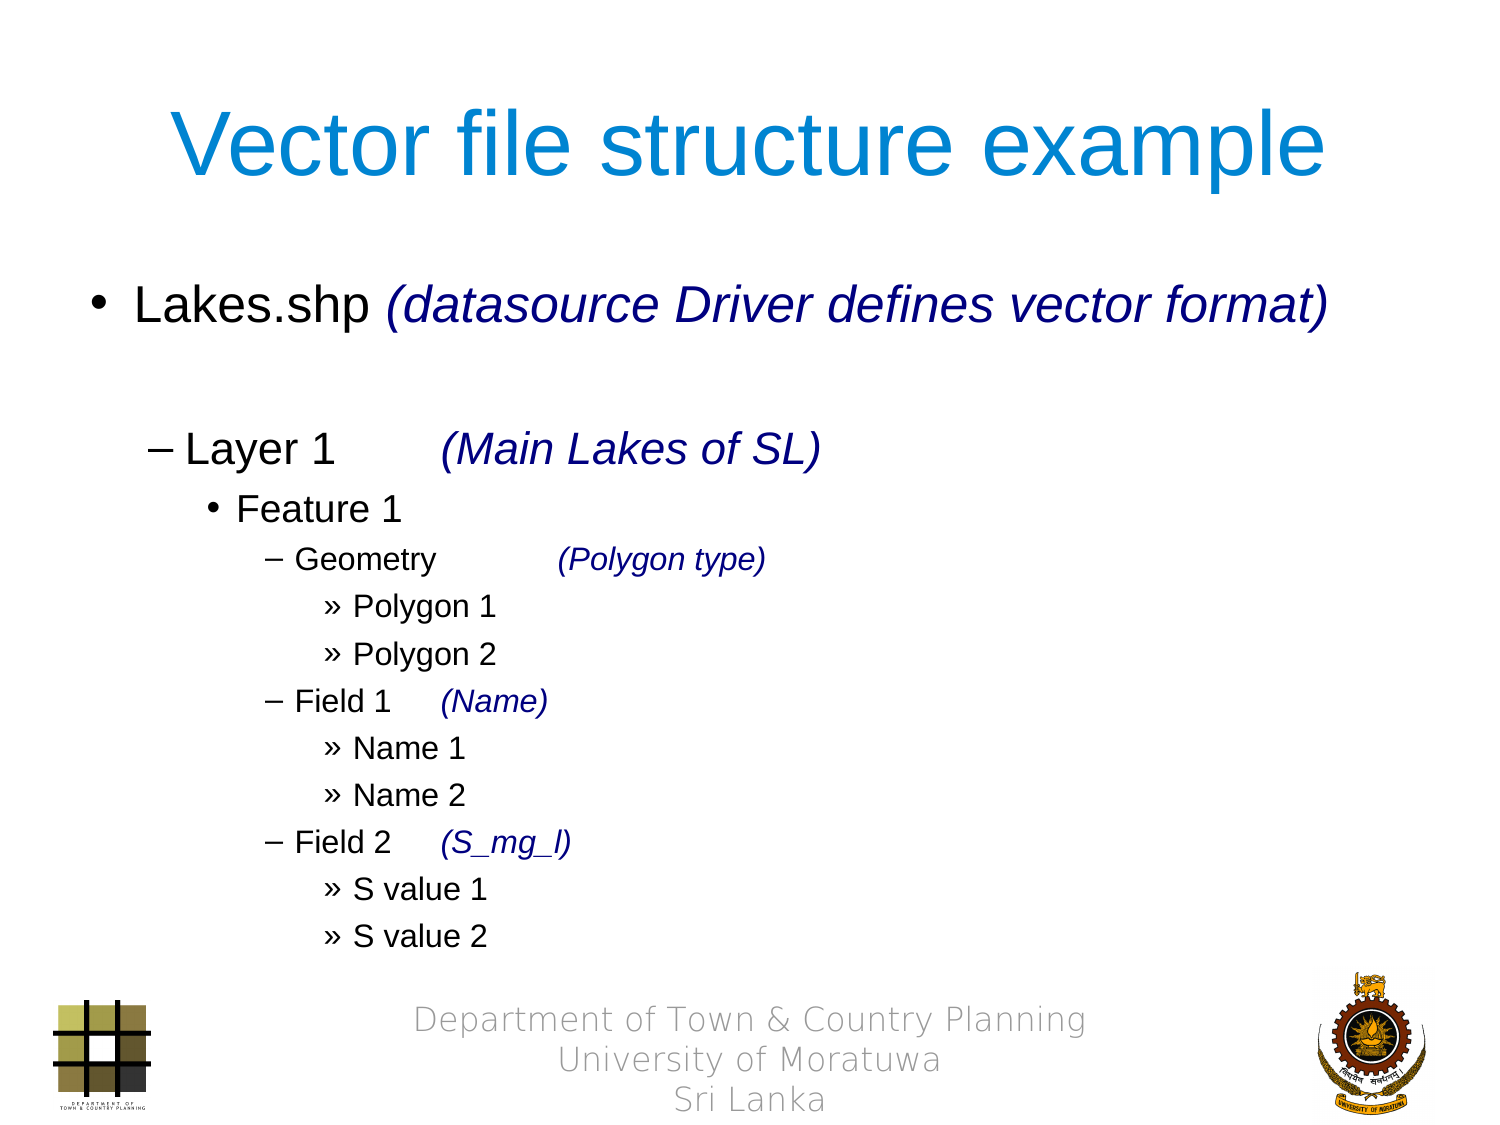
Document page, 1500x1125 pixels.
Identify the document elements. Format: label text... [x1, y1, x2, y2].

picture [53, 1000, 151, 1110]
list Lakes.shp (datasource Driver defines vector format) Layer 1 (Main Lakes of SL) Feature 1 Geometry (Polygon type) Polygon 1 Polygon 2 Field 1 (Name) Name 1 Name 2 Field 2 (S_mg_l) S value 1 S value 2 [75, 262, 1426, 976]
title Vector file structure example [75, 45, 1426, 233]
picture [1312, 966, 1435, 1125]
